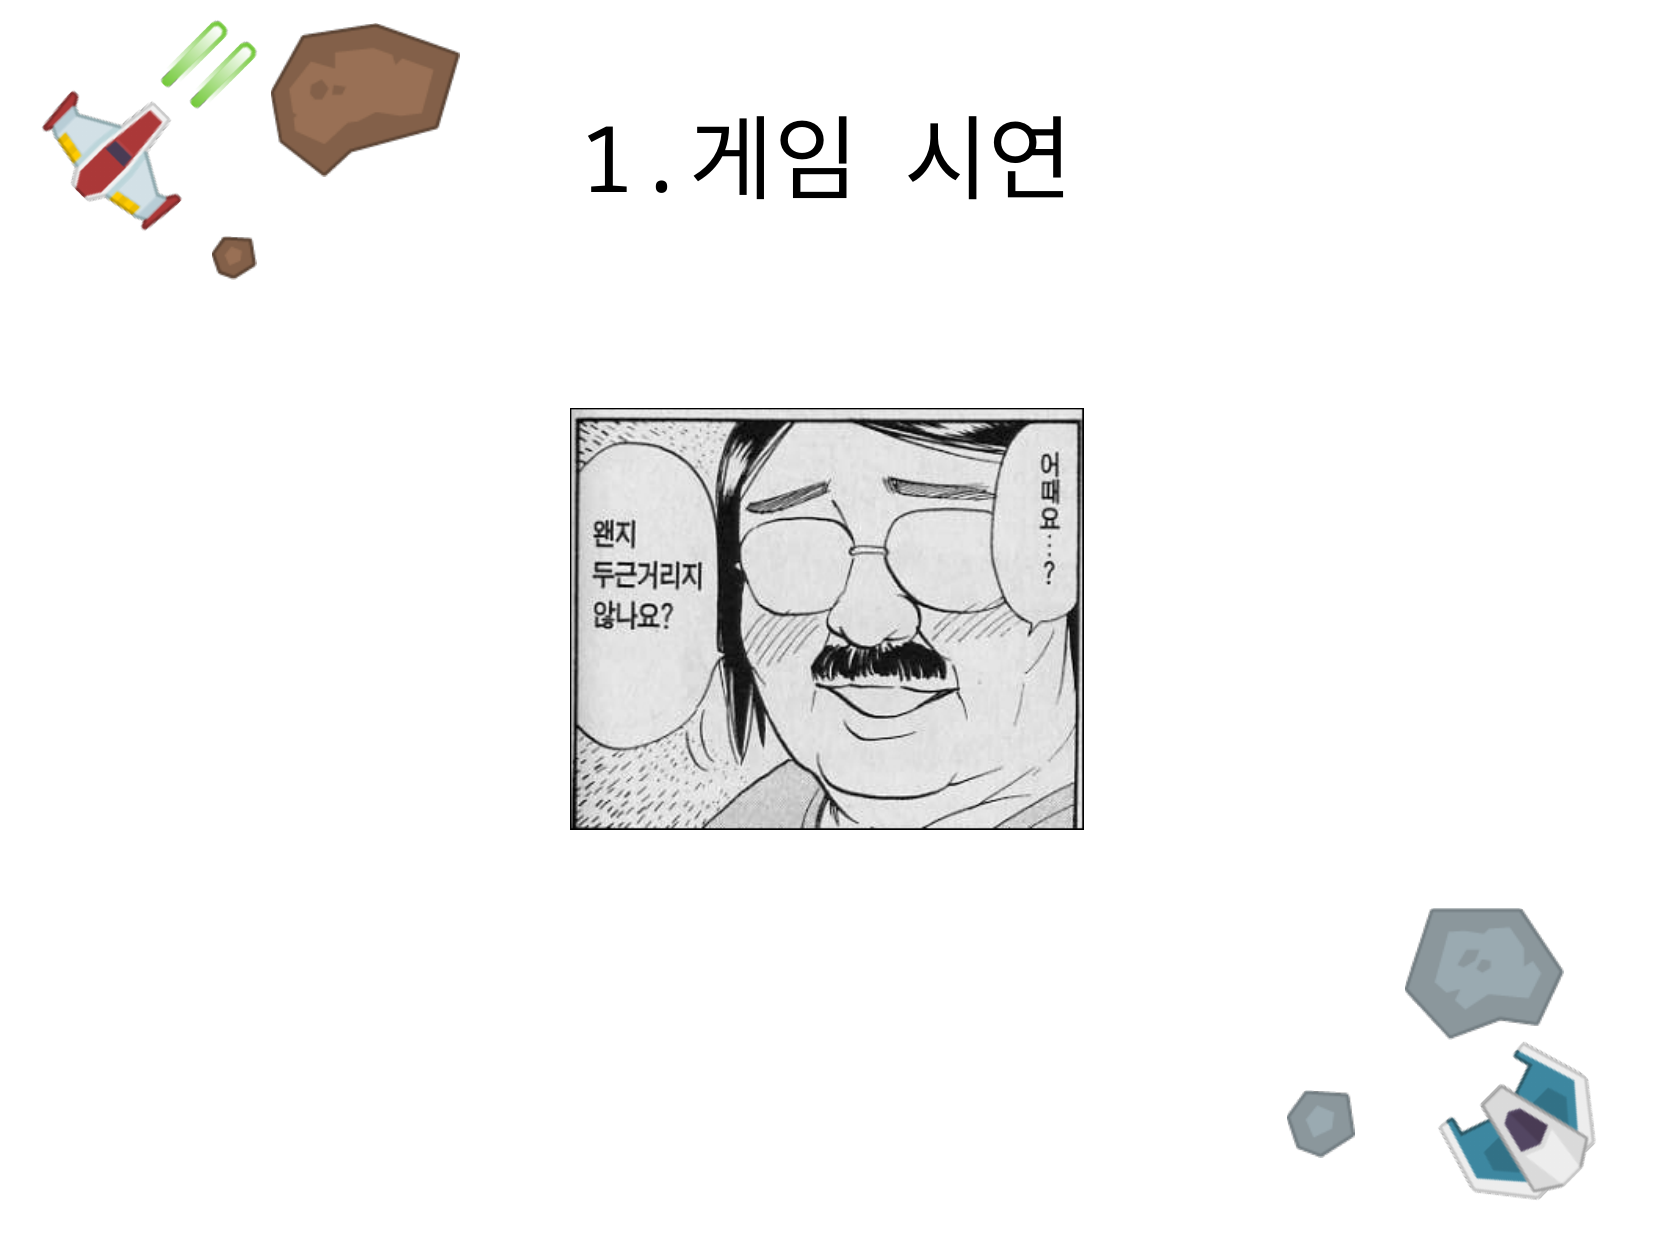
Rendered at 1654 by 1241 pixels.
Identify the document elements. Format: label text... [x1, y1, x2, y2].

picture [24, 55, 217, 249]
title 1.게임 시연 [82, 49, 1571, 257]
picture [156, 17, 231, 92]
picture [271, 23, 460, 177]
picture [185, 38, 260, 113]
picture [570, 408, 1084, 831]
picture [1287, 1090, 1355, 1158]
picture [1405, 908, 1630, 1235]
picture [212, 236, 257, 280]
